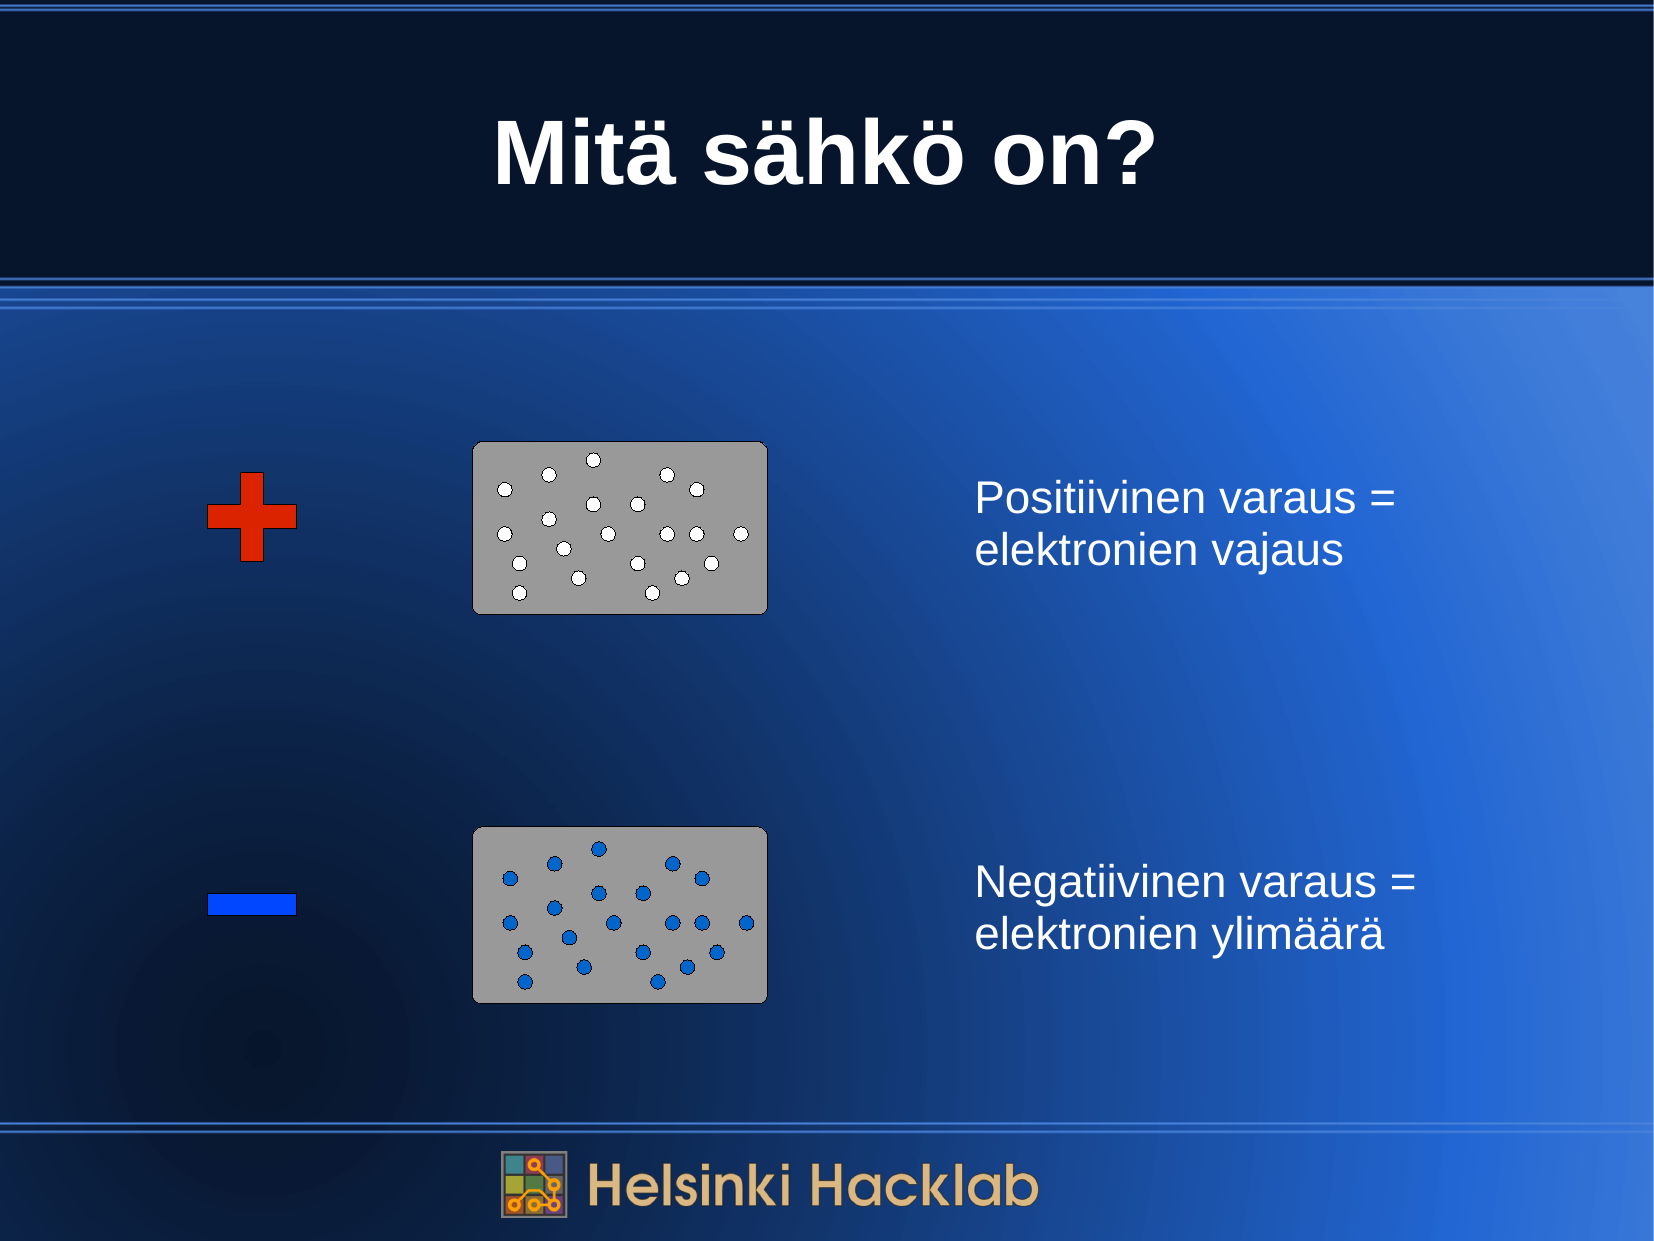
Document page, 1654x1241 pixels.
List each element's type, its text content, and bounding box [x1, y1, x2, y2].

text_box [472, 441, 768, 615]
text_box Positiivinen varaus = elektronien vajaus [974, 472, 1418, 591]
title Mitä sähkö on? [82, 49, 1571, 257]
text_box Negatiivinen varaus = elektronien ylimäärä [974, 856, 1418, 975]
text_box [207, 893, 297, 916]
text_box [207, 472, 297, 562]
picture [0, 0, 1654, 1241]
text_box [472, 826, 768, 1004]
